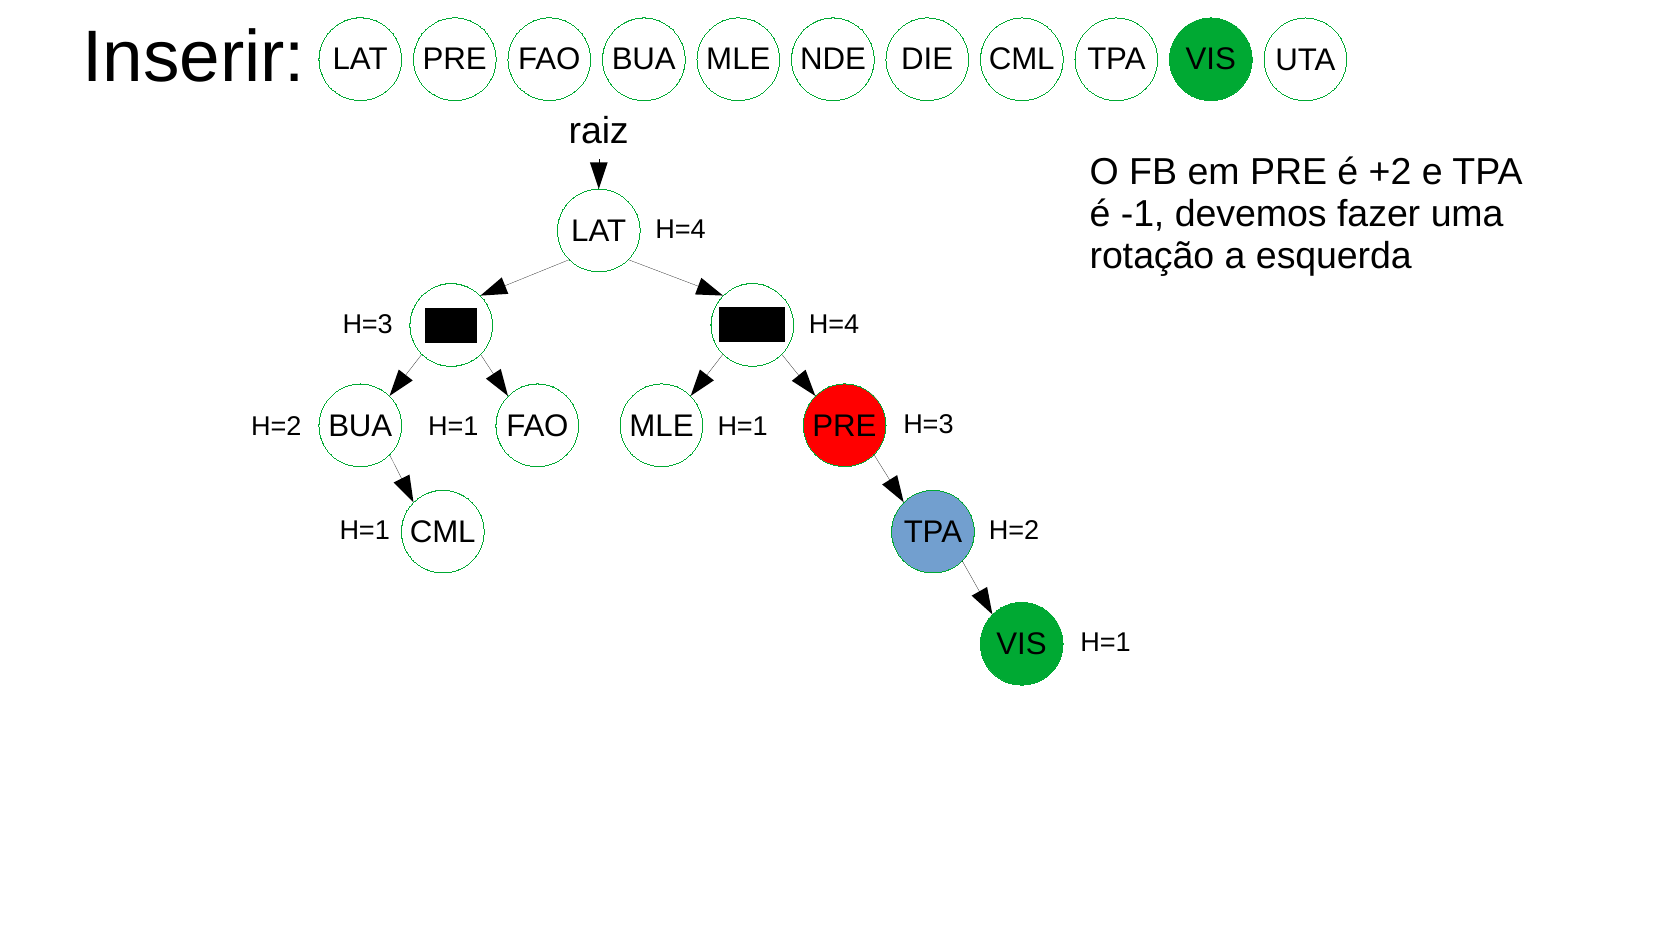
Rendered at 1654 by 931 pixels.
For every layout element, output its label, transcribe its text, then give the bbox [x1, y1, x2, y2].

text_box H=2 [236, 403, 317, 449]
text_box H=4 [794, 301, 875, 347]
text_box H=1 [324, 507, 405, 553]
text_box BUA [318, 383, 402, 467]
text_box H=1 [1065, 619, 1146, 666]
text_box H=1 [413, 403, 494, 449]
text_box PRE [413, 17, 497, 101]
text_box BUA [602, 17, 686, 101]
text_box VIS [1169, 17, 1253, 101]
text_box raiz [553, 102, 644, 160]
text_box H=4 [640, 206, 721, 252]
text_box PRE [803, 383, 887, 467]
text_box H=3 [888, 401, 969, 447]
text_box O FB em PRE é +2 e TPA é -1, devemos fazer uma rotação a esquerda [1074, 142, 1654, 326]
text_box FAO [495, 383, 579, 467]
text_box TPA [1074, 17, 1158, 101]
text_box FAO [507, 17, 591, 101]
text_box CML [980, 17, 1064, 101]
text_box LAT [557, 189, 640, 272]
text_box UTA [1264, 17, 1347, 101]
text_box LAT [318, 17, 402, 101]
text_box VIS [980, 602, 1064, 686]
text_box H=3 [327, 301, 408, 347]
text_box TPA [891, 490, 975, 573]
text_box DIE [409, 283, 493, 367]
text_box NDE [711, 283, 794, 367]
text_box H=2 [974, 507, 1055, 553]
text_box MLE [696, 17, 780, 101]
text_box MLE [620, 383, 702, 467]
text_box DIE [885, 17, 969, 101]
title Inserir: [82, 0, 319, 134]
text_box H=1 [702, 403, 783, 449]
text_box NDE [791, 17, 875, 101]
text_box CML [401, 490, 485, 573]
